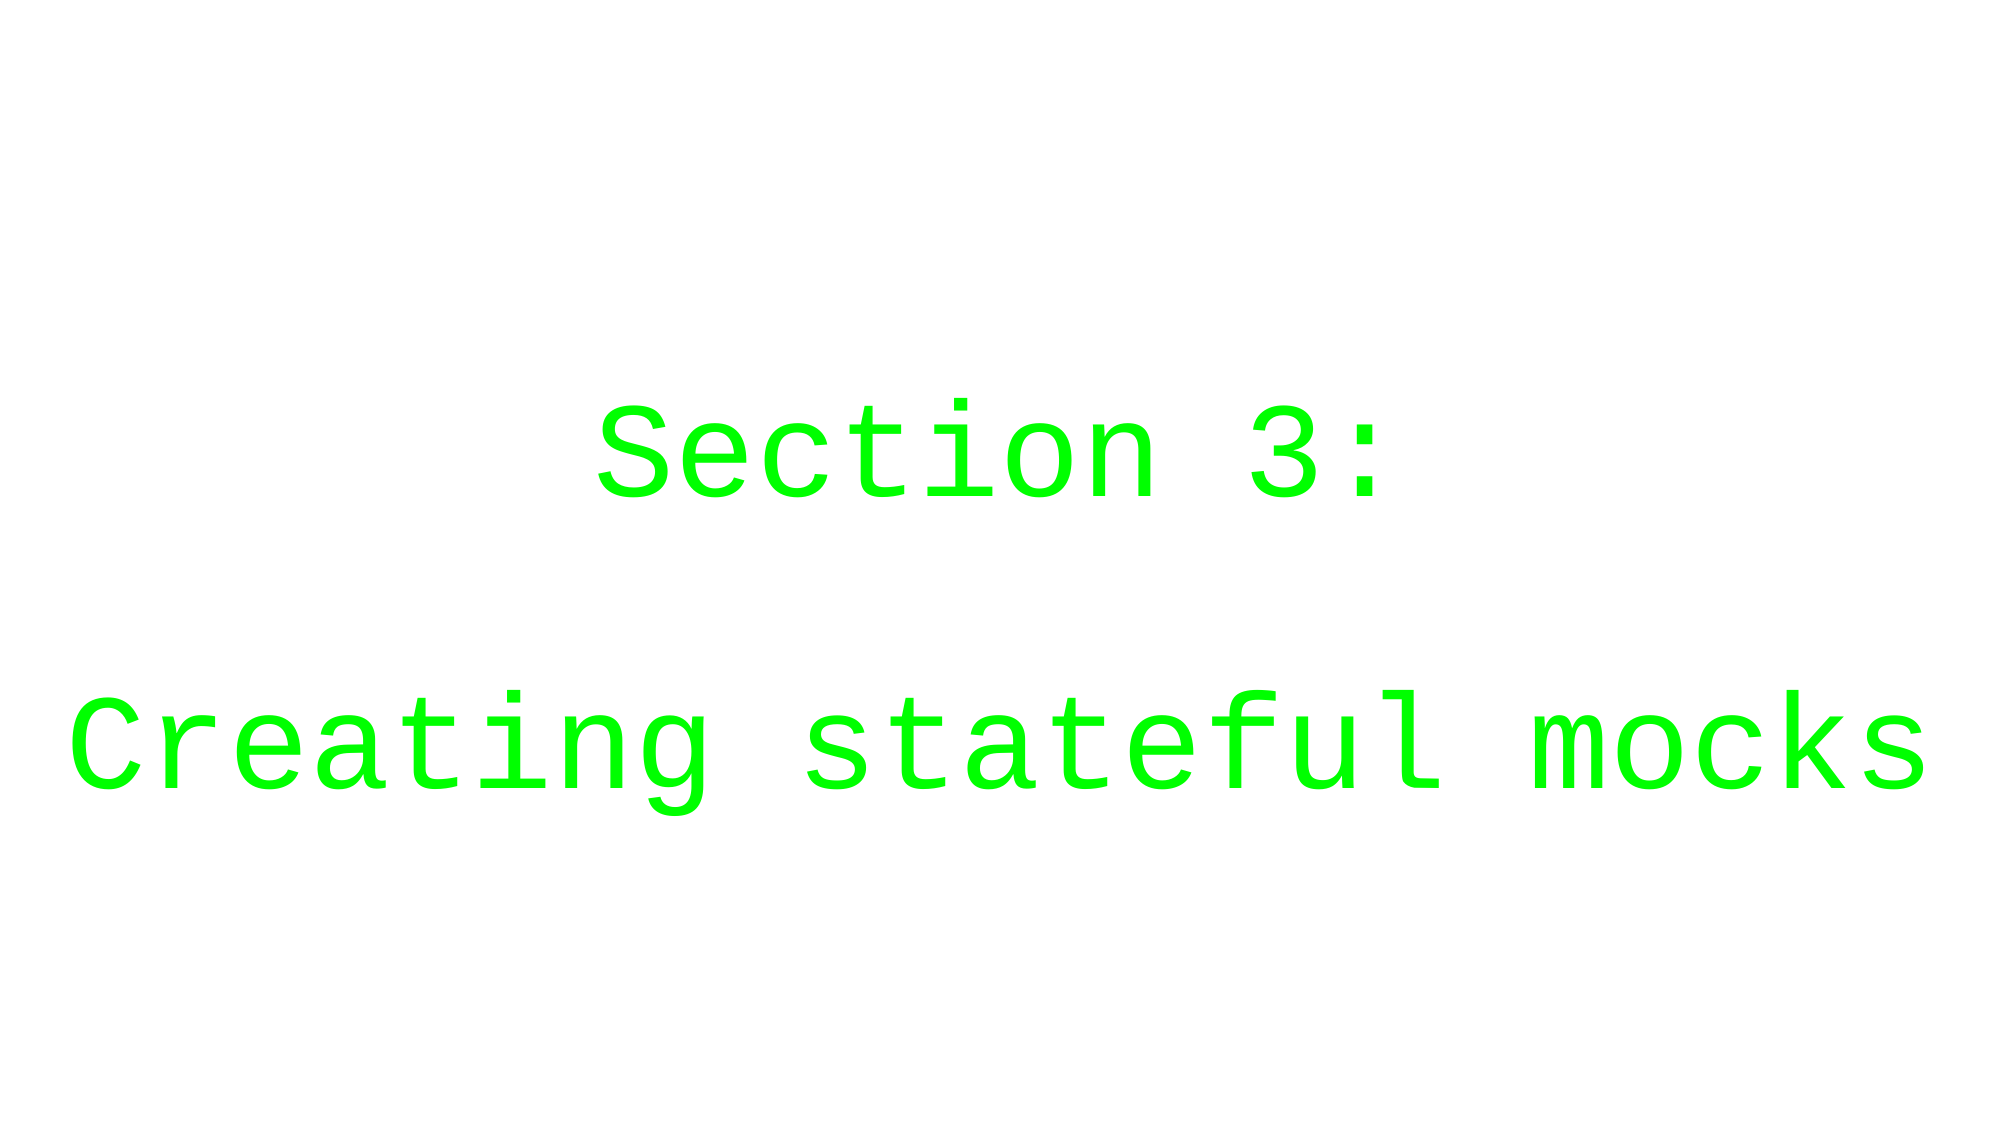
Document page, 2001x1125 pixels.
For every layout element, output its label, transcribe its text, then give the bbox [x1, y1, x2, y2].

title Section 3: Creating stateful mocks [0, 371, 2000, 761]
